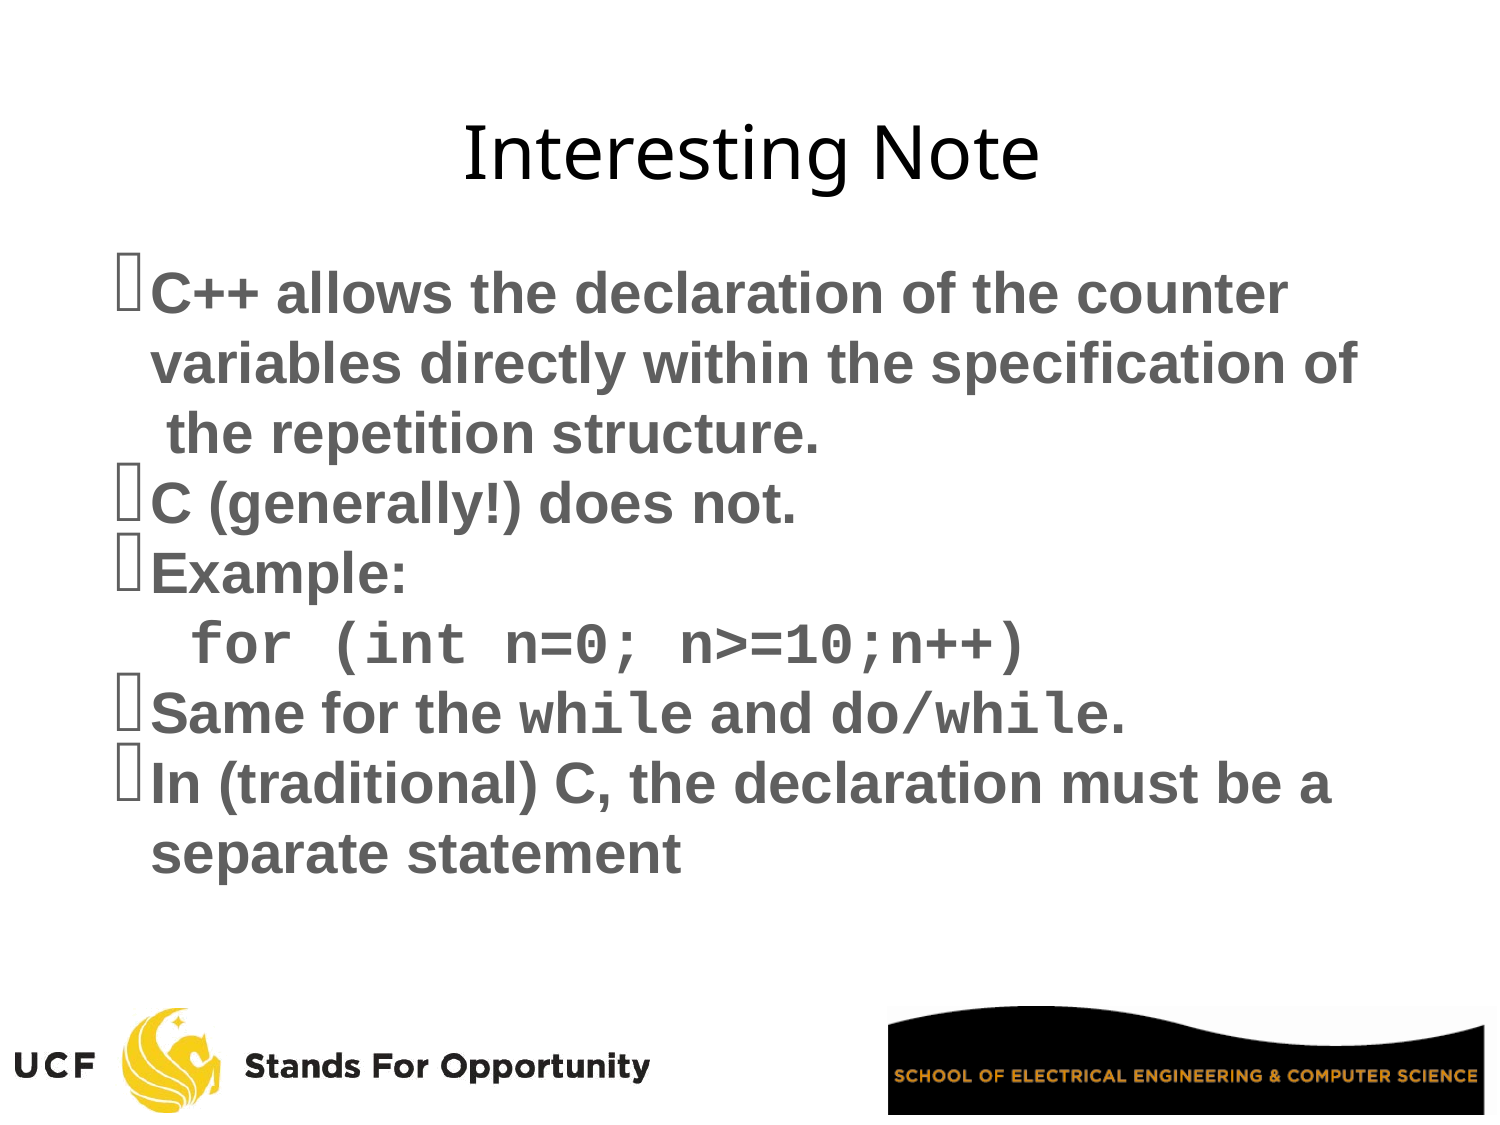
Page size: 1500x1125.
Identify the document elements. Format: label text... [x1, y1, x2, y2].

text_box C++ allows the declaration of the counter variables directly within the specification of the repetition structure. C (generally!) does not. Example: for (int n=0; n>=10;n++) Same for the while and do/while. In (traditional) C, the declaration must be a separate statement [99, 247, 1375, 1013]
picture [887, 1006, 1497, 1115]
text_box Interesting Note [79, 52, 1427, 248]
picture [15, 1008, 650, 1113]
